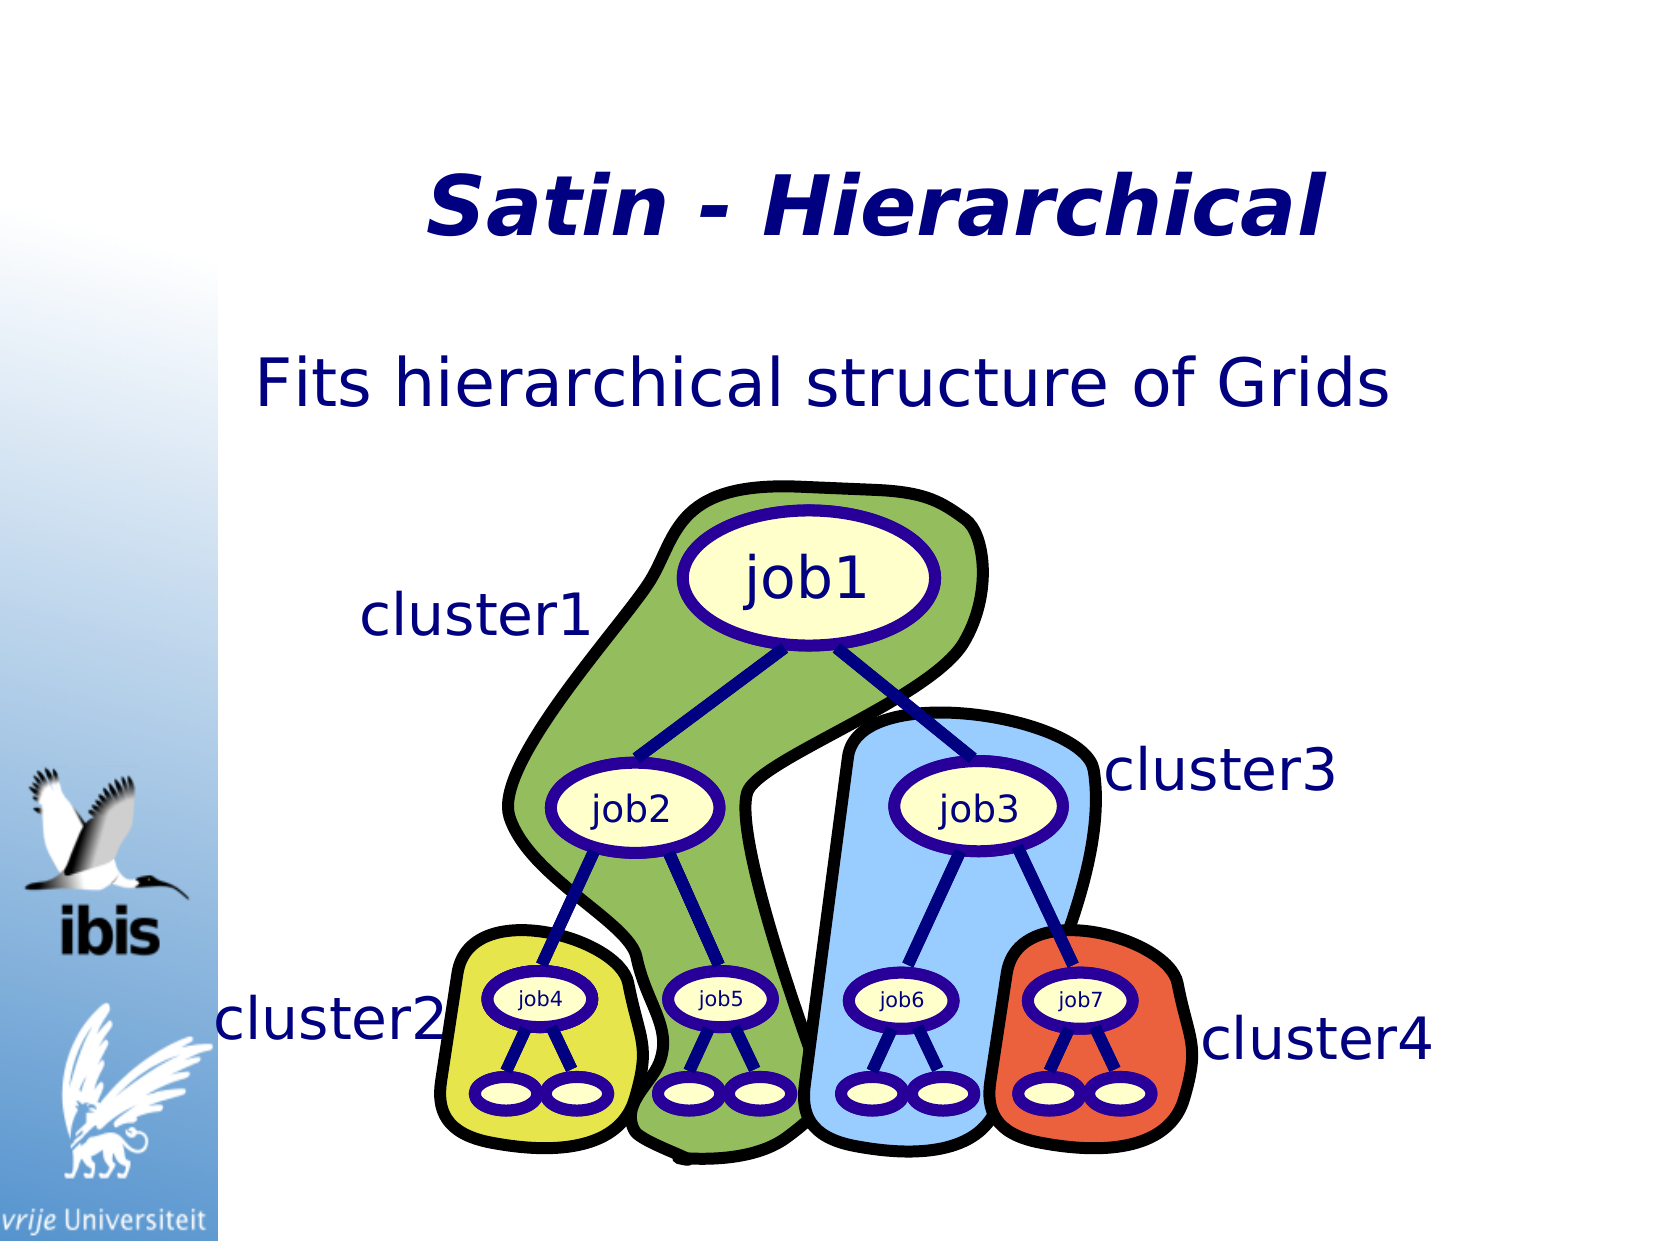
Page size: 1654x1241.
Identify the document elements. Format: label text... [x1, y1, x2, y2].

text_box job4 [518, 986, 585, 1016]
text_box job3 [938, 788, 1046, 834]
text_box [550, 762, 720, 853]
text_box job7 [1058, 988, 1126, 1017]
text_box [894, 761, 1063, 852]
text_box [657, 1076, 721, 1111]
text_box cluster1 [359, 580, 595, 649]
text_box [668, 971, 773, 1028]
text_box [1018, 1076, 1081, 1111]
text_box [487, 970, 593, 1028]
text_box cluster2 [213, 985, 449, 1054]
text_box [545, 1076, 609, 1111]
text_box [682, 510, 936, 646]
list Fits hierarchical structure of Grids [236, 344, 1534, 1196]
text_box [848, 972, 954, 1029]
text_box [474, 1076, 538, 1111]
text_box job6 [879, 988, 947, 1017]
title Satin - Hierarchical [219, 102, 1534, 311]
picture [0, 0, 218, 1241]
text_box [911, 1076, 975, 1111]
text_box job2 [591, 788, 699, 834]
text_box [728, 1076, 792, 1111]
text_box job1 [744, 544, 871, 613]
text_box job5 [699, 986, 766, 1016]
text_box cluster3 [1103, 736, 1464, 805]
text_box [840, 1076, 904, 1111]
text_box [1027, 972, 1133, 1029]
text_box [1088, 1076, 1152, 1111]
text_box cluster4 [1200, 1005, 1436, 1074]
